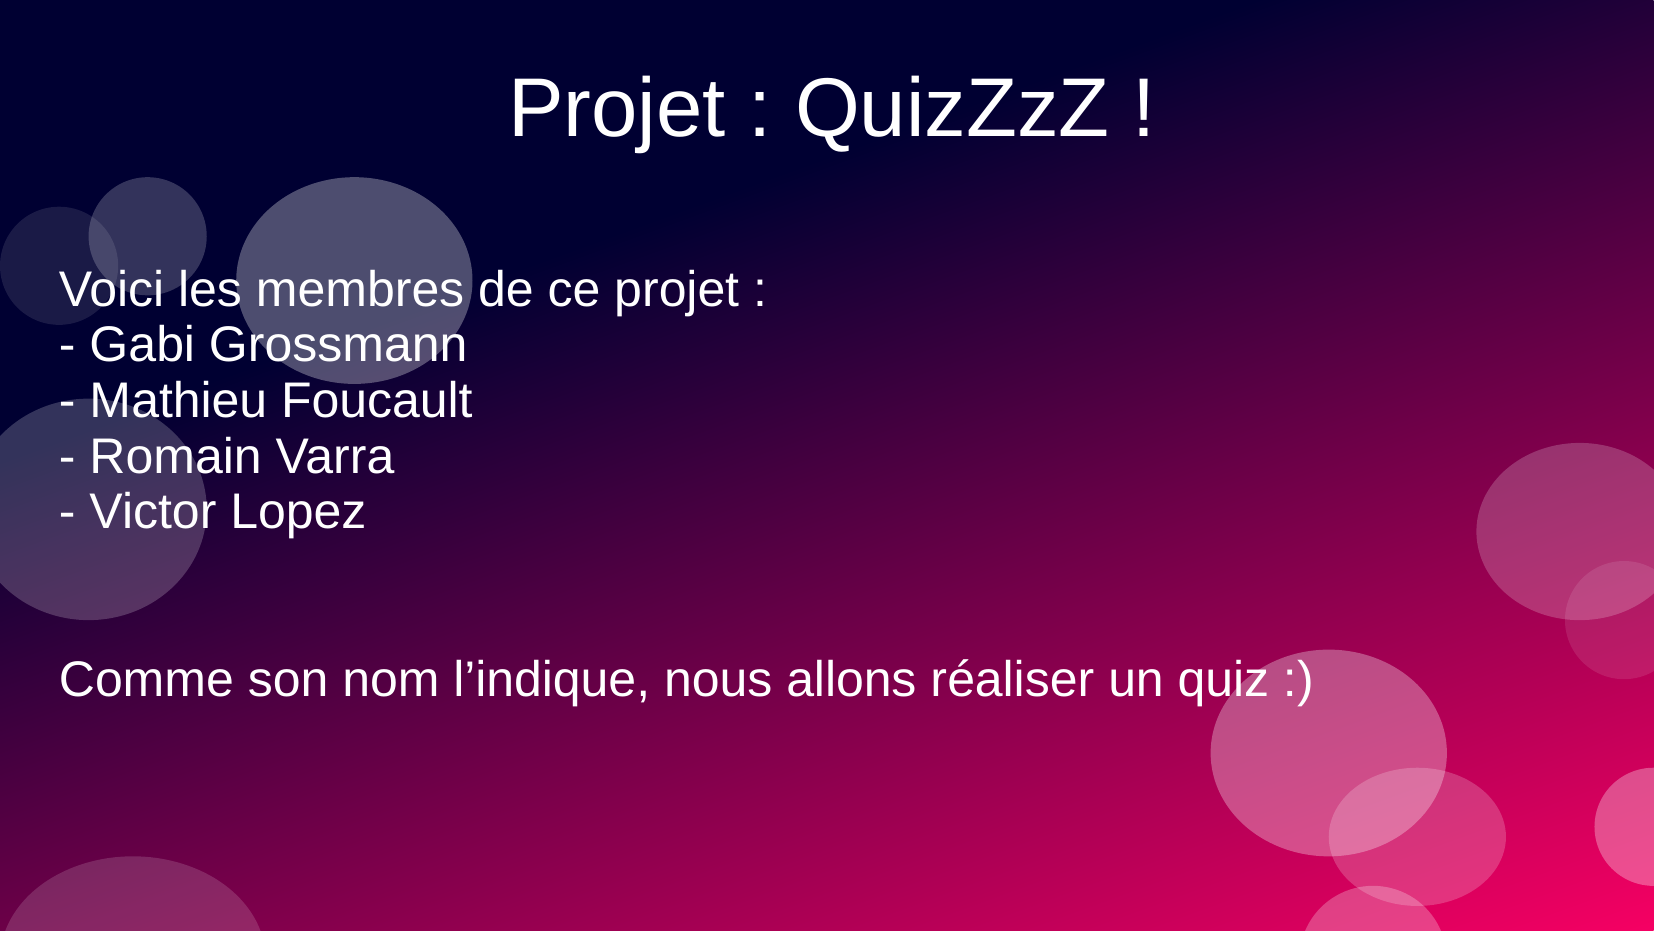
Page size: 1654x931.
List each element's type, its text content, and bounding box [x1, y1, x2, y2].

title Projet : QuizZzZ ! [88, 29, 1577, 185]
subtitle Voici les membres de ce projet : - Gabi Grossmann - Mathieu Foucault - Romain Varra - Victor Lopez Comme son nom l’indique, nous allons réaliser un quiz :) [59, 260, 1548, 707]
